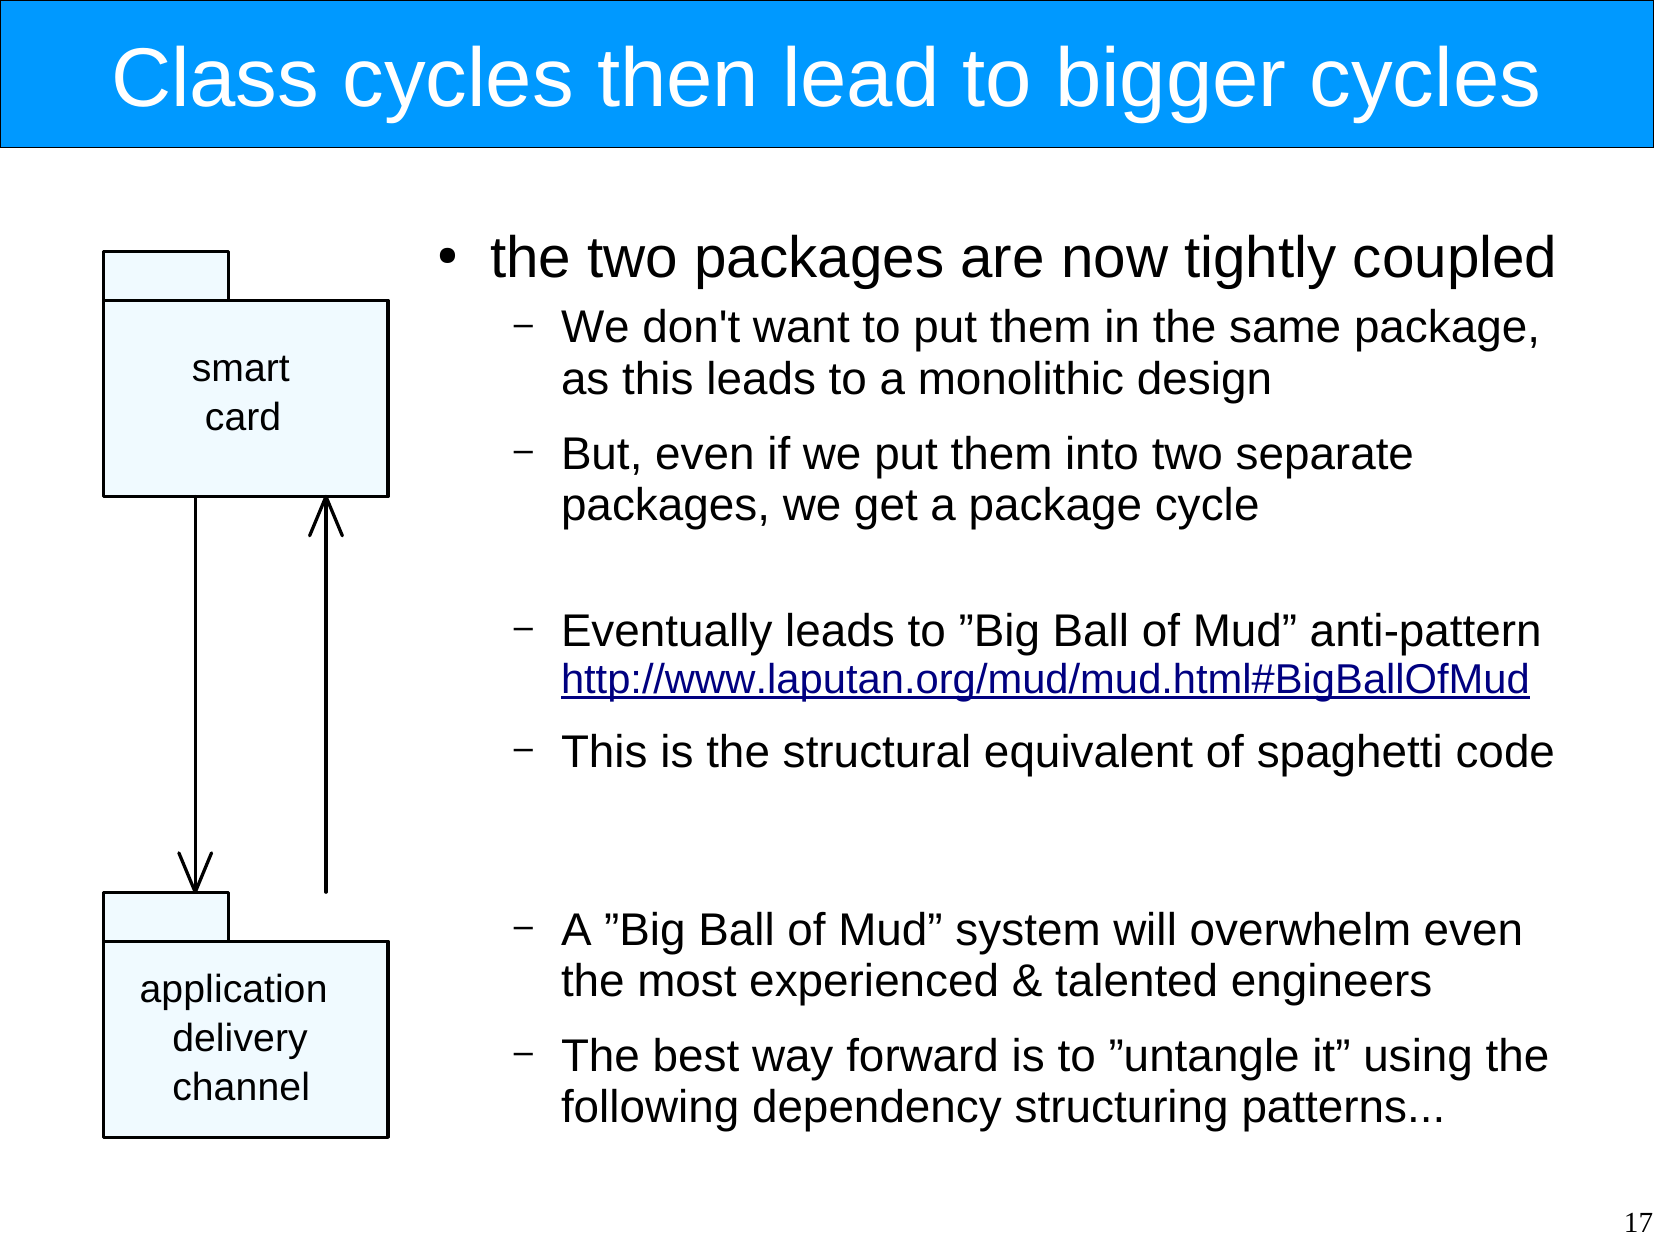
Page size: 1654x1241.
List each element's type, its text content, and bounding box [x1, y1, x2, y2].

list the two packages are now tightly coupled We don't want to put them in the same package, as this leads to a monolithic design But, even if we put them into two separate packages, we get a package cycle Eventually leads to ”Big Ball of Mud” anti-pattern http://www.laputan.org/mud/mud.html#BigBallOfMud This is the structural equivalent of spaghetti code A ”Big Ball of Mud” system will overwhelm even the most experienced & talented engineers The best way forward is to ”untangle it” using the following dependency structuring patterns... [419, 224, 1571, 1130]
title Class cycles then lead to bigger cycles [82, 21, 1571, 135]
picture [100, 248, 392, 1141]
